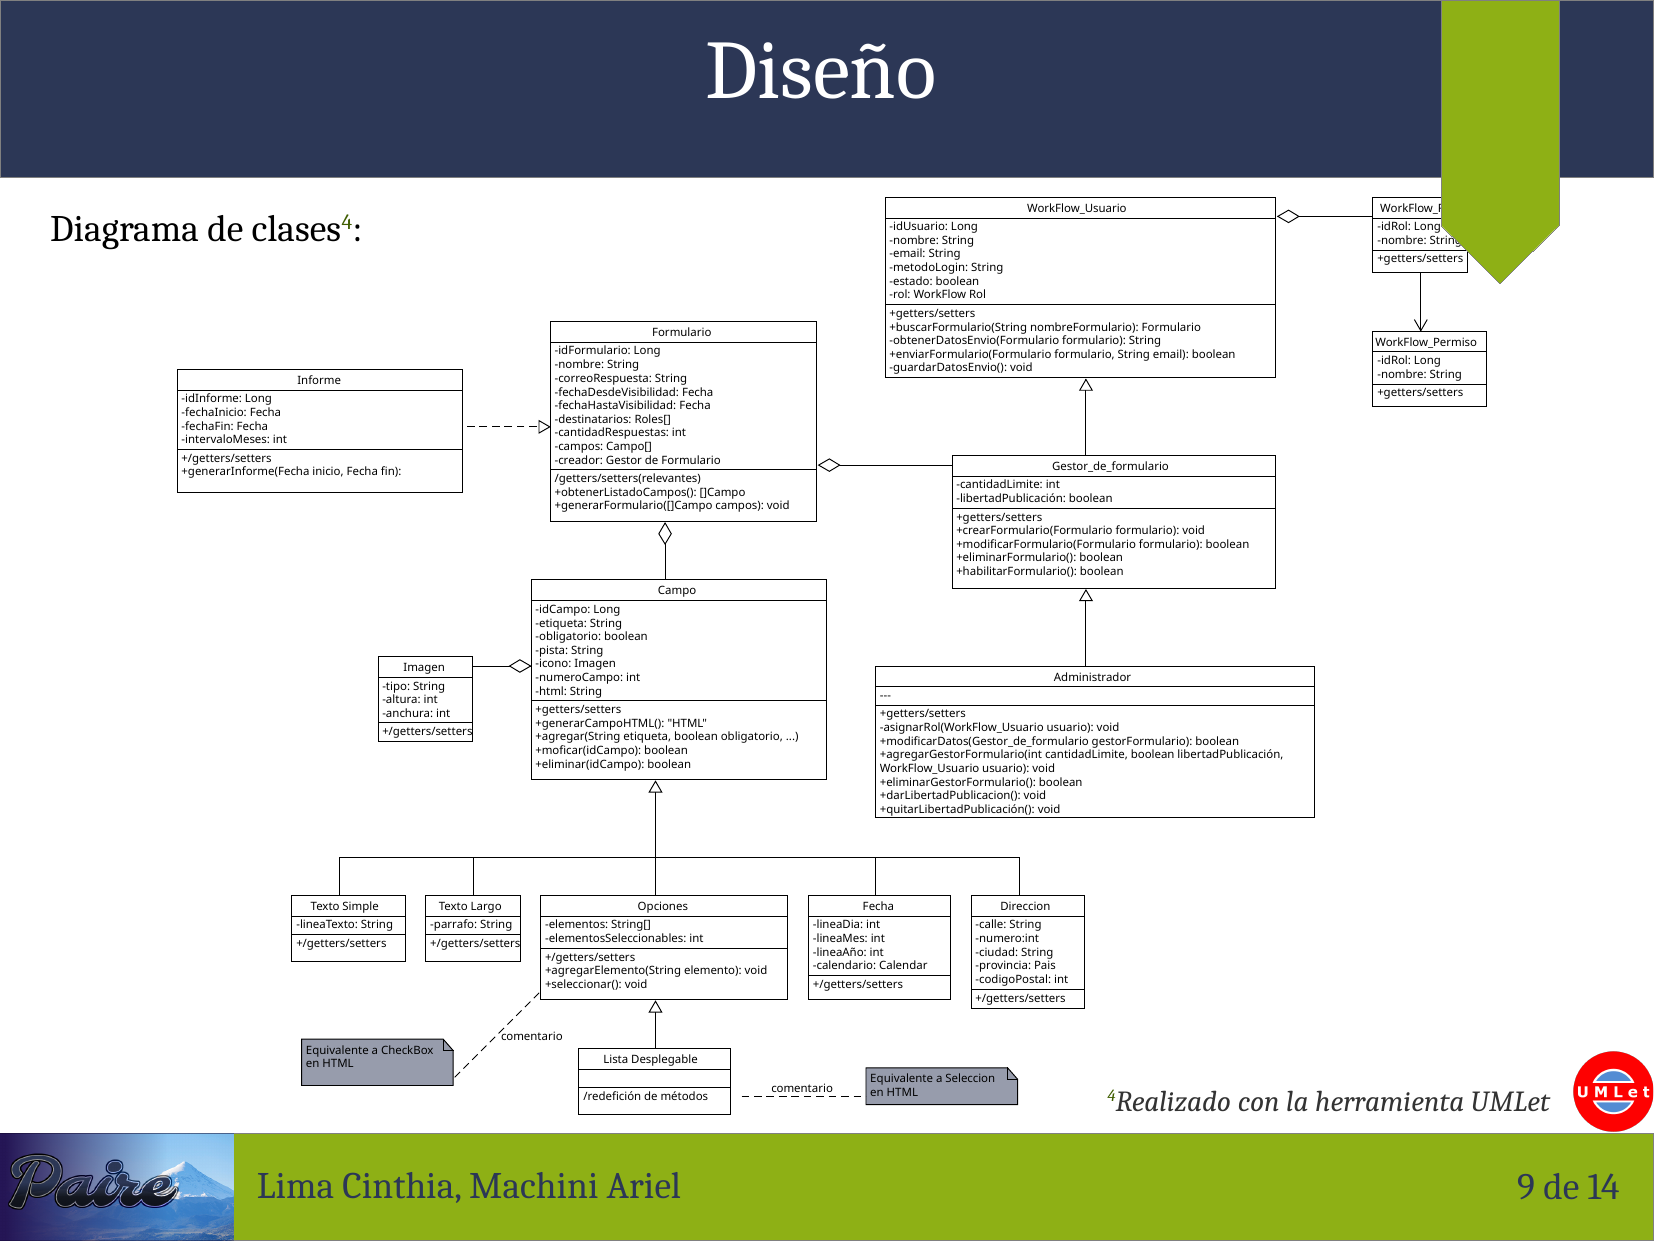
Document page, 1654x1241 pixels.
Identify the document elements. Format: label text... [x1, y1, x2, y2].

text_box Diagrama de clases4: [35, 200, 157, 272]
text_box 4Realizado con la herramienta UMLet [1092, 1077, 1589, 1134]
text_box [0, 0, 1654, 284]
picture [1573, 1051, 1654, 1132]
text_box <number> de 14 [1494, 1158, 1654, 1241]
picture [0, 177, 1507, 1241]
text_box [234, 1133, 1654, 1241]
text_box Diseño [342, 15, 1300, 130]
text_box Lima Cinthia, Machini Ariel [242, 1157, 715, 1217]
